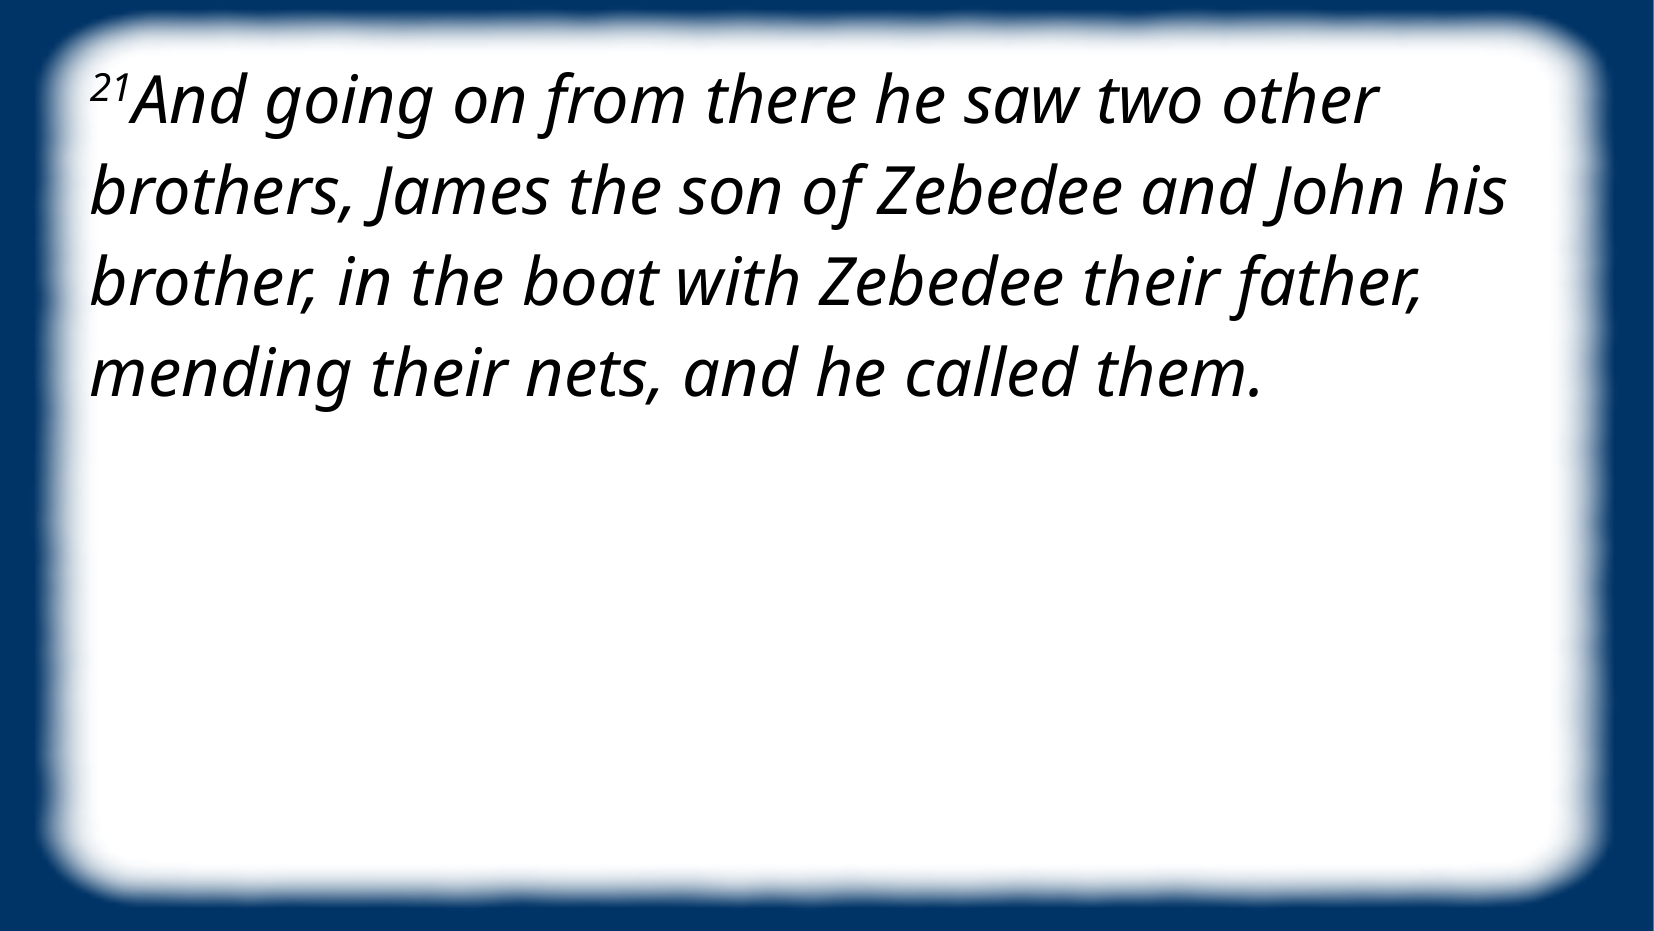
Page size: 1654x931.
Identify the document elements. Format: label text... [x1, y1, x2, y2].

text_box 21And going on from there he saw two other brothers, James the son of Zebedee and John his brother, in the boat with Zebedee their father, mending their nets, and he called them. [75, 45, 1561, 415]
picture [0, 0, 1654, 931]
